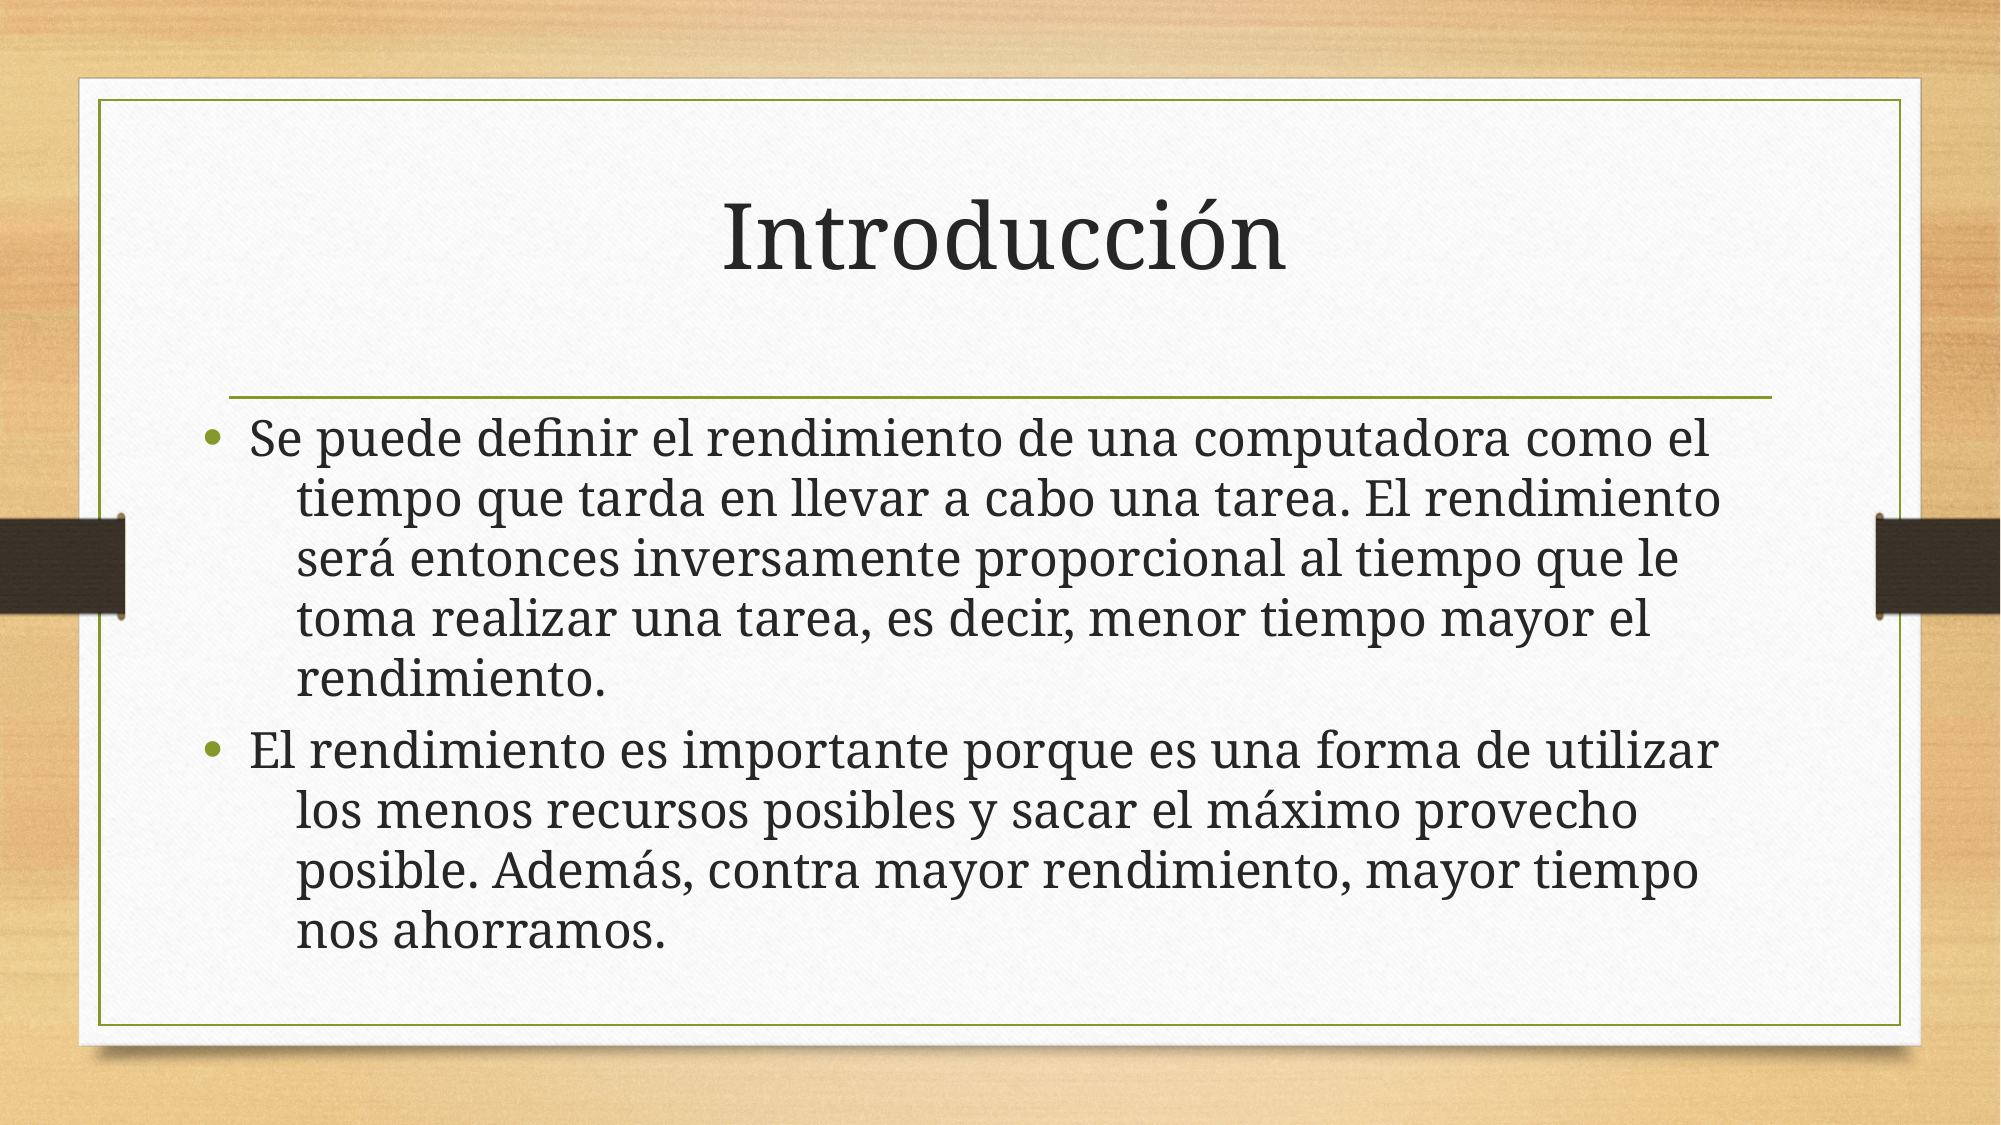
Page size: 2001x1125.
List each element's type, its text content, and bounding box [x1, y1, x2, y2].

picture [0, 0, 2001, 1125]
list Se puede definir el rendimiento de una computadora como el tiempo que tarda en llevar a cabo una tarea. El rendimiento será entonces inversamente proporcional al tiempo que le toma realizar una tarea, es decir, menor tiempo mayor el rendimiento. El rendimiento es importante porque es una forma de utilizar los menos recursos posibles y sacar el máximo provecho posible. Además, contra mayor rendimiento, mayor tiempo nos ahorramos. [187, 398, 1763, 1023]
title Introducción [212, 161, 1799, 305]
